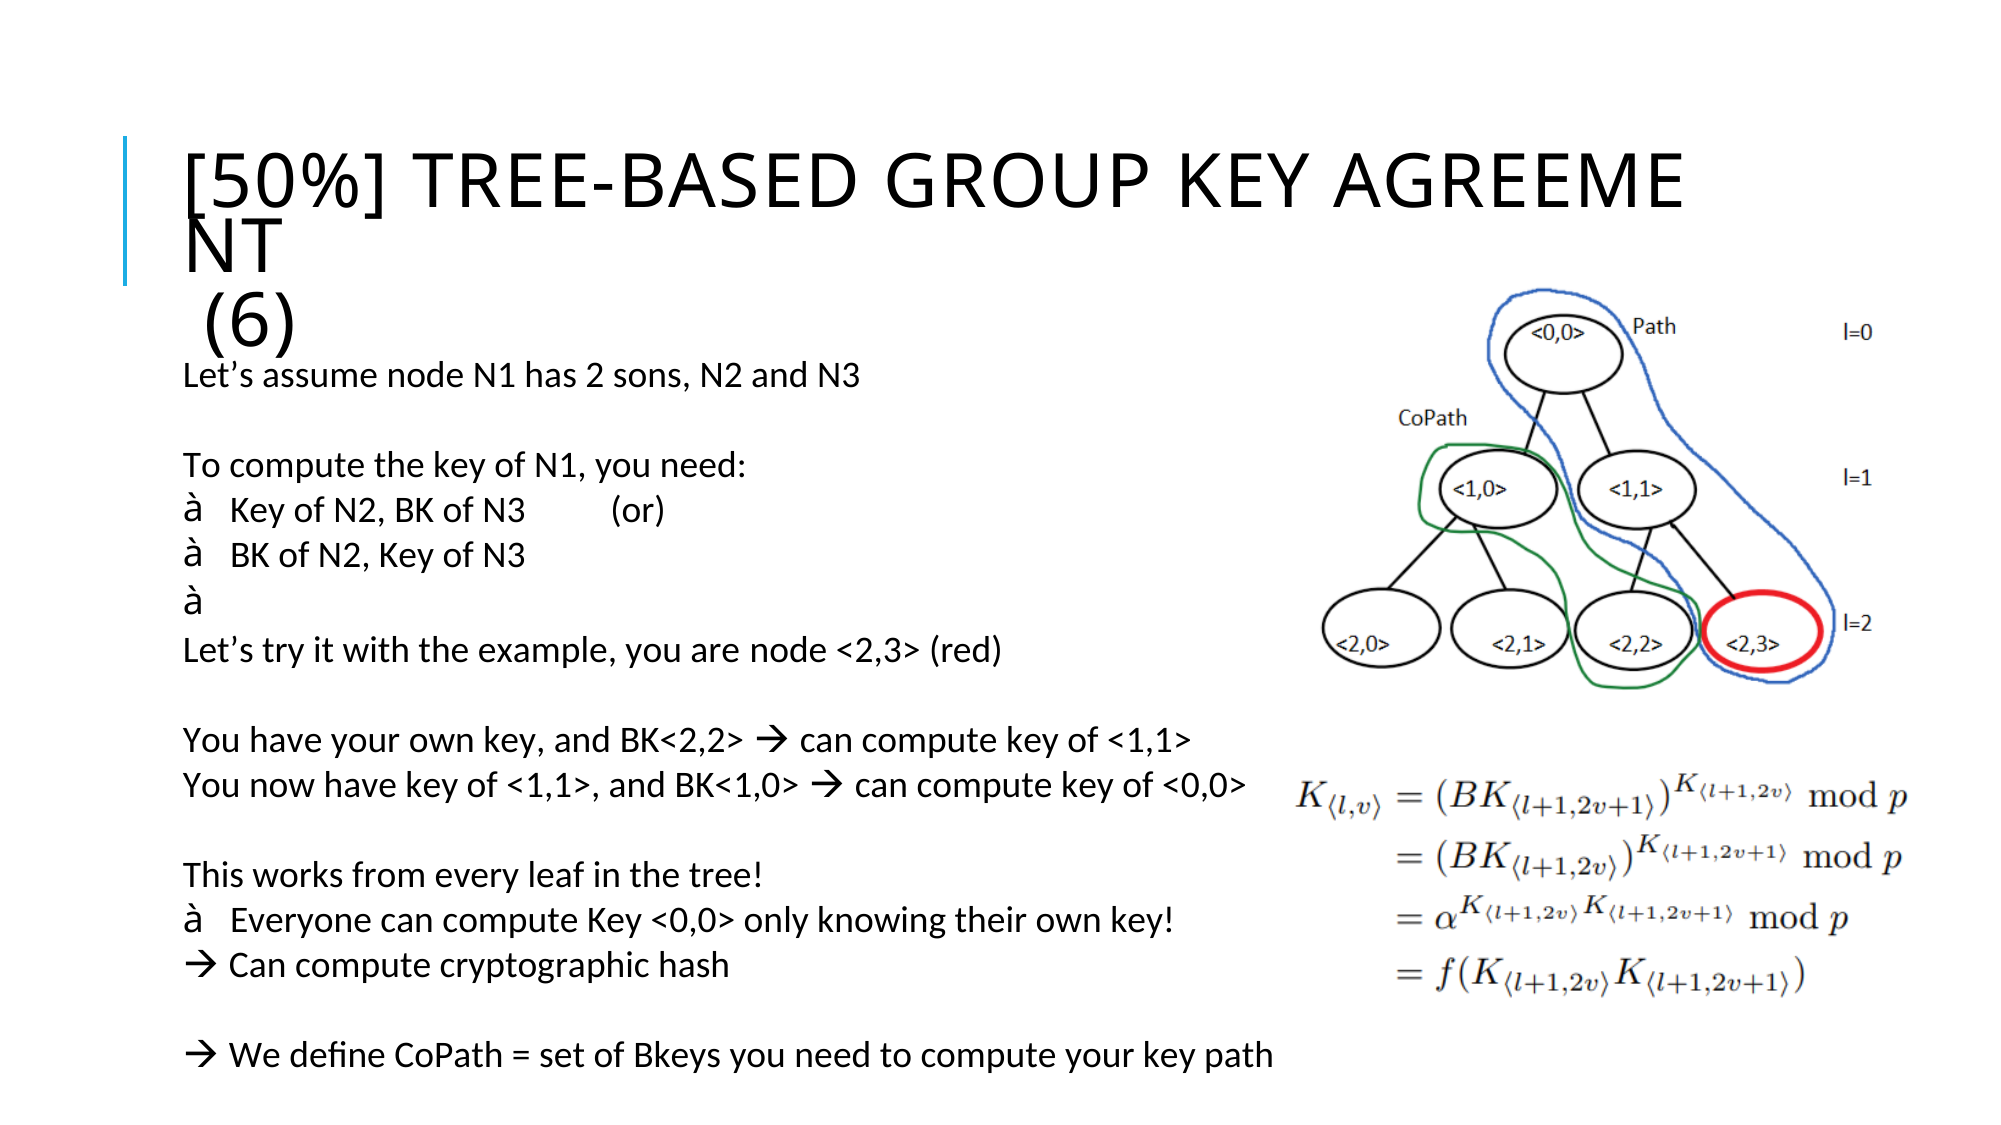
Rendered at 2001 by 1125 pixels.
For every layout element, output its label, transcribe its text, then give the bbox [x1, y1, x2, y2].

picture [1285, 764, 1926, 1006]
picture [1316, 279, 1895, 703]
text_box Let’s assume node N1 has 2 sons, N2 and N3 To compute the key of N1, you need: Key of N2, BK of N3 (or) BK of N2, Key of N3 Let’s try it with the example, you are node <2,3> (red) You have your own key, and BK<2,2>  can compute key of <1,1> You now have key of <1,1>, and BK<1,0>  can compute key of <0,0> This works from every leaf in the tree! Everyone can compute Key <0,0> only knowing their own key!  Can compute cryptographic hash  We define CoPath = set of Bkeys you need to compute your key path [168, 341, 1371, 1085]
title [50%] Tree-based Group Key Agreement (6) [168, 96, 1763, 341]
